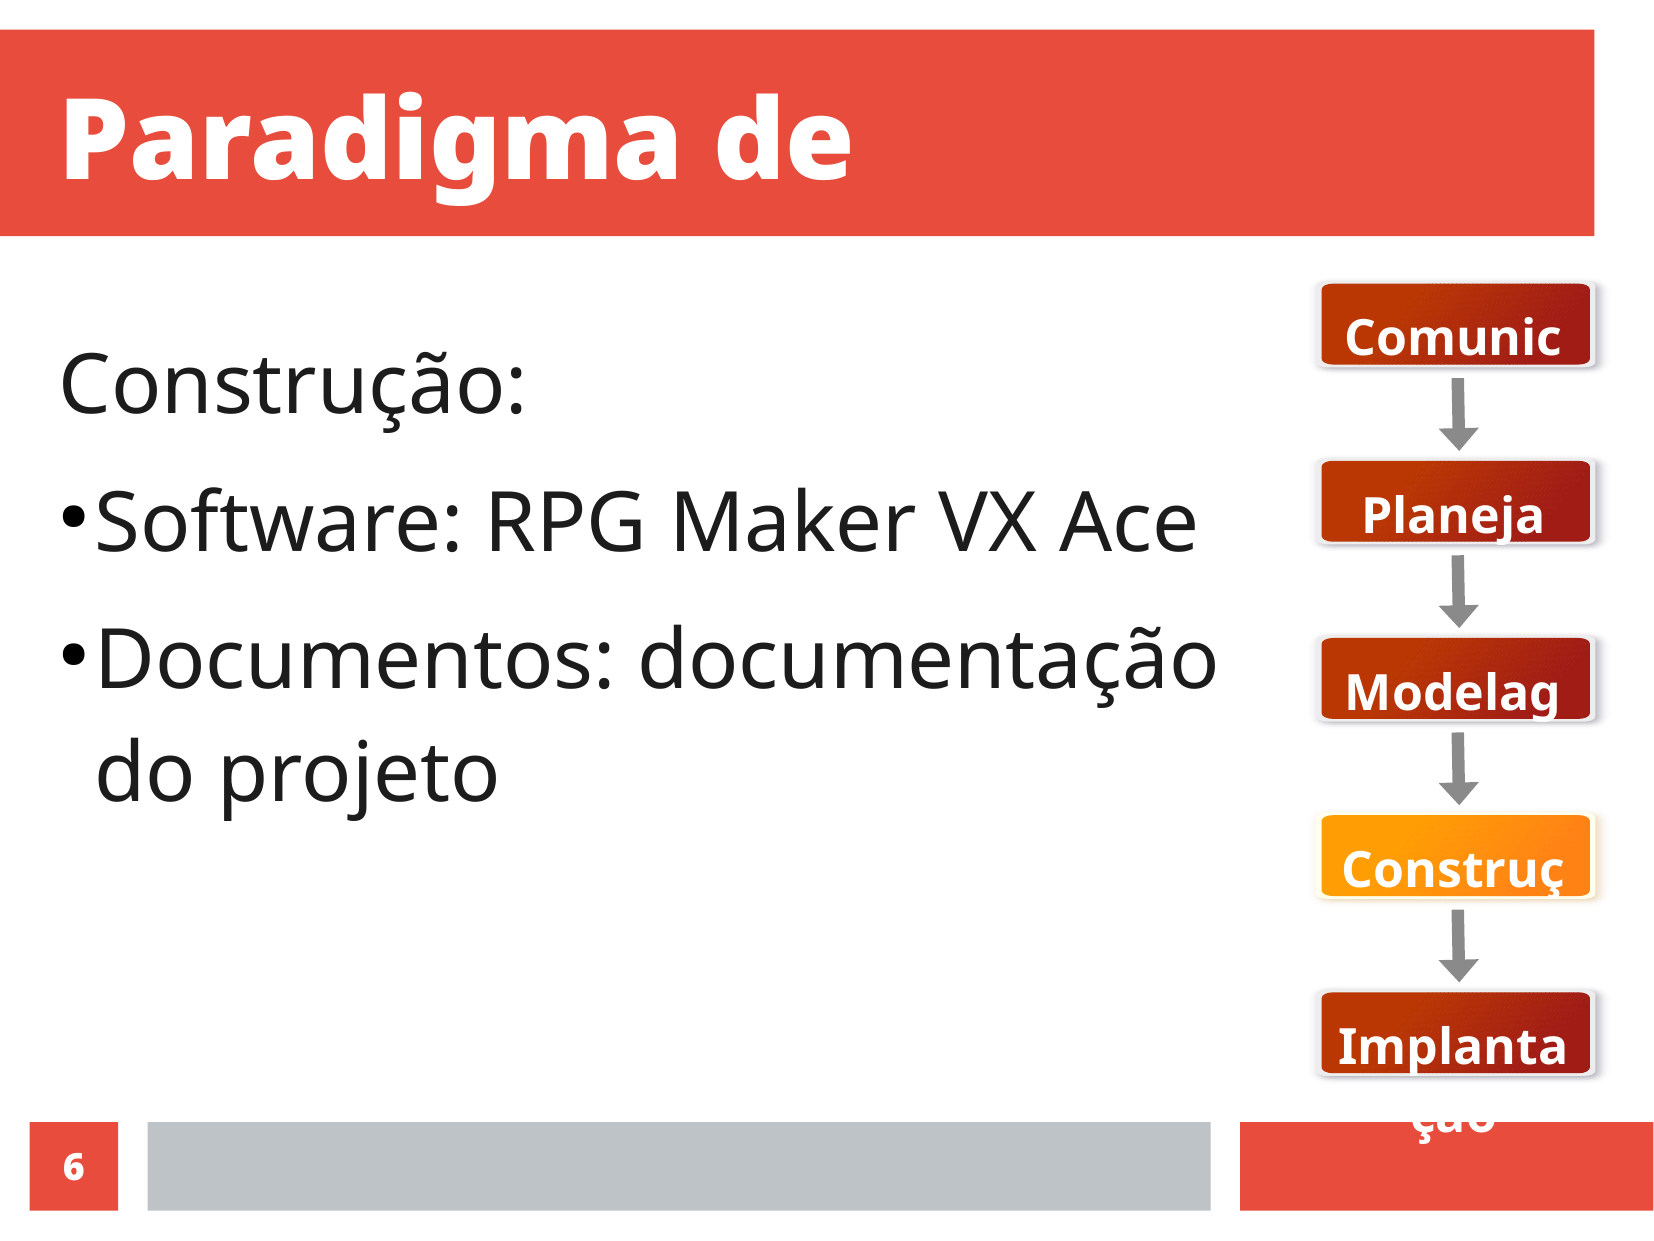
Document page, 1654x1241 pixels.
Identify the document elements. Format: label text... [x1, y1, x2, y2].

title Paradigma de Desenvolvimento [59, 59, 1595, 207]
text_box Planejamento [1322, 472, 1585, 547]
text_box Construção [1322, 826, 1585, 902]
picture [1301, 274, 1624, 1091]
text_box Comunicação [1322, 294, 1585, 370]
text_box Implantação [1322, 1003, 1585, 1079]
text_box Modelagem [1322, 649, 1585, 725]
list Construção: Software: RPG Maker VX Ace Documentos: documentação do projeto [59, 324, 1283, 1093]
